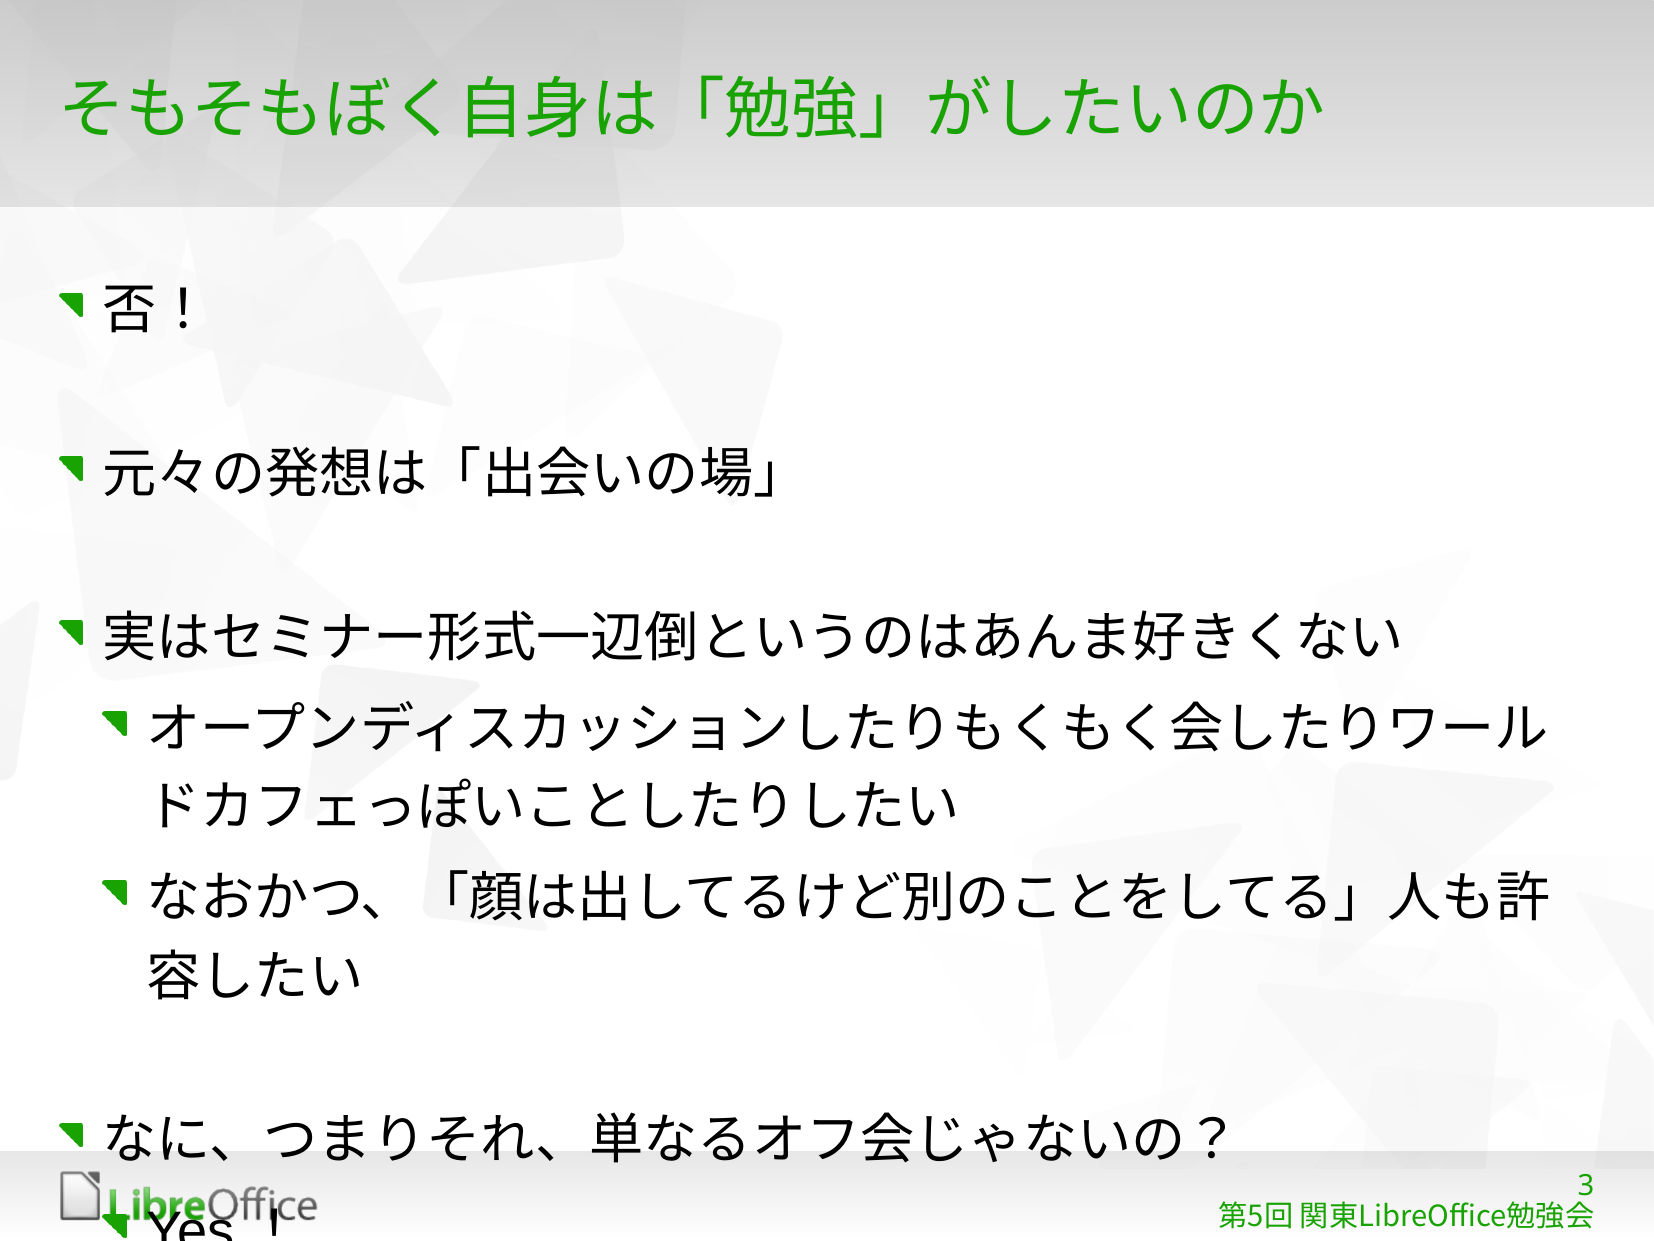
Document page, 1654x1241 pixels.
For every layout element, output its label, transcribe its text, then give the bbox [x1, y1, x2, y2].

picture [0, 0, 783, 931]
picture [915, 548, 1654, 1169]
title そもそもぼく自身は「勉強」がしたいのか [59, 29, 1595, 178]
picture [123, 1152, 136, 1157]
picture [41, 1152, 337, 1240]
picture [59, 1123, 83, 1147]
picture [184, 1223, 200, 1232]
list 否！ 元々の発想は「出会いの場」 実はセミナー形式一辺倒というのはあんま好きくない オープンディスカッションしたりもくもく会したりワールドカフェっぽいことしたりしたい なおかつ、「顔は出してるけど別のことをしてる」人も許容したい なに、つまりそれ、単なるオフ会じゃないの？ Yes！ なんかイベントを入れているのはオフ会の肴にすぎないのです [59, 265, 1595, 1114]
